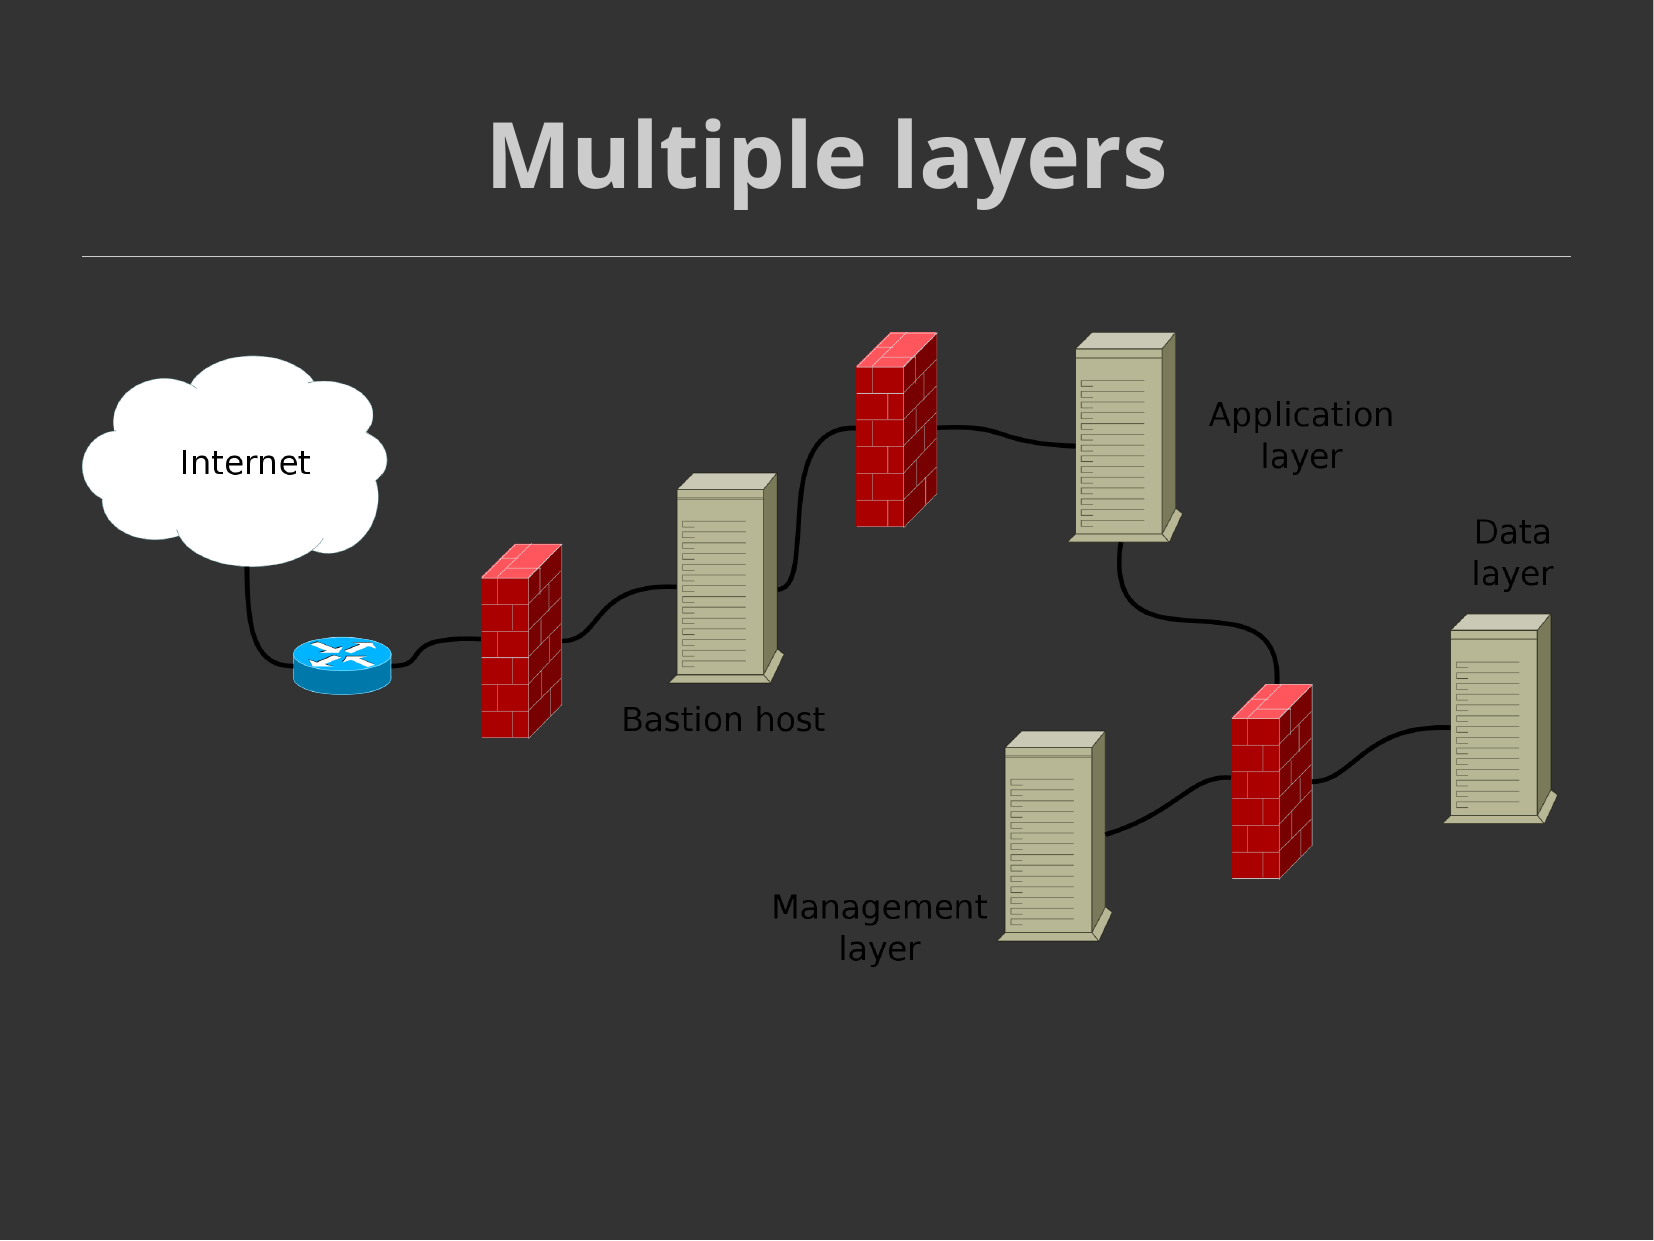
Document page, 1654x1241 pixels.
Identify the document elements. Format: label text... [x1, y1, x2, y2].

picture [82, 332, 1571, 967]
title Multiple layers [82, 49, 1571, 257]
